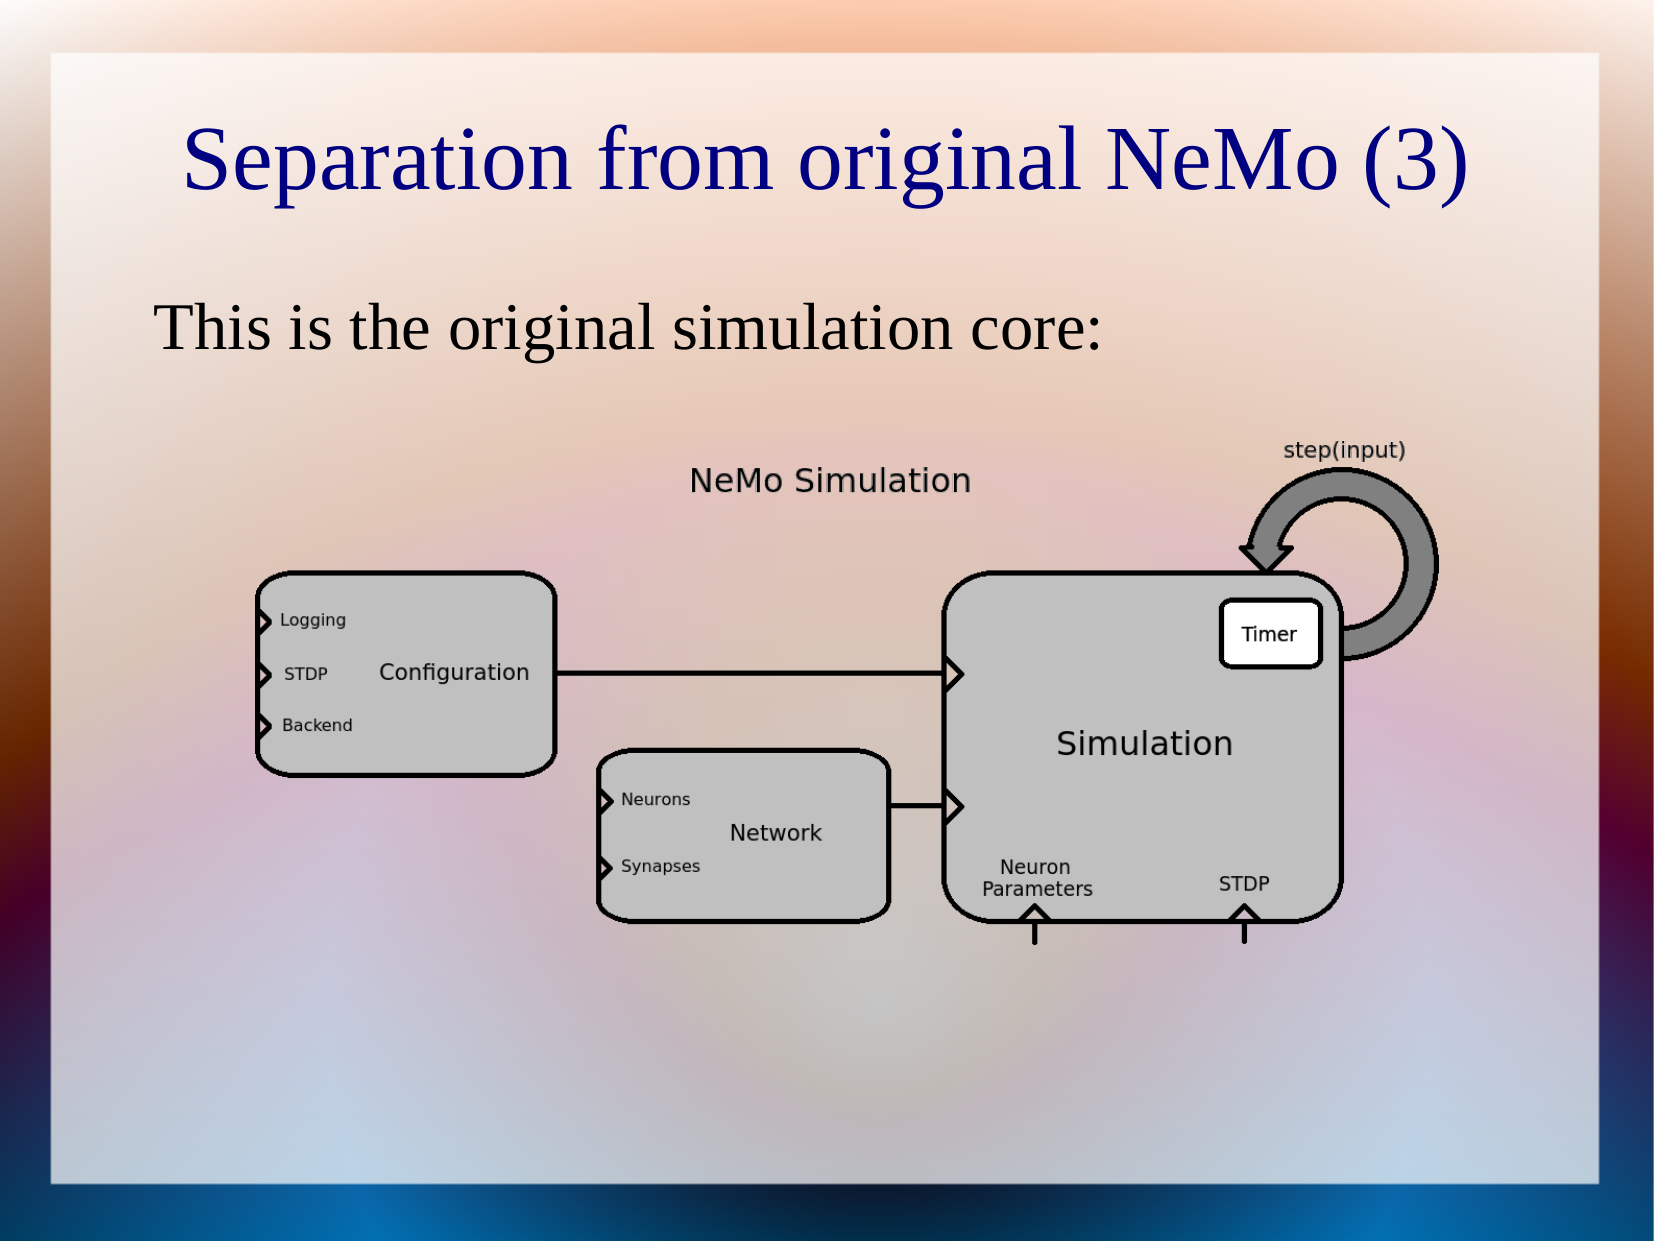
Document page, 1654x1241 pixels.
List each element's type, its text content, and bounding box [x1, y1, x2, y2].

title Separation from original NeMo (3) [82, 55, 1571, 263]
list This is the original simulation core: [82, 290, 1571, 1010]
picture [0, 0, 1654, 1241]
